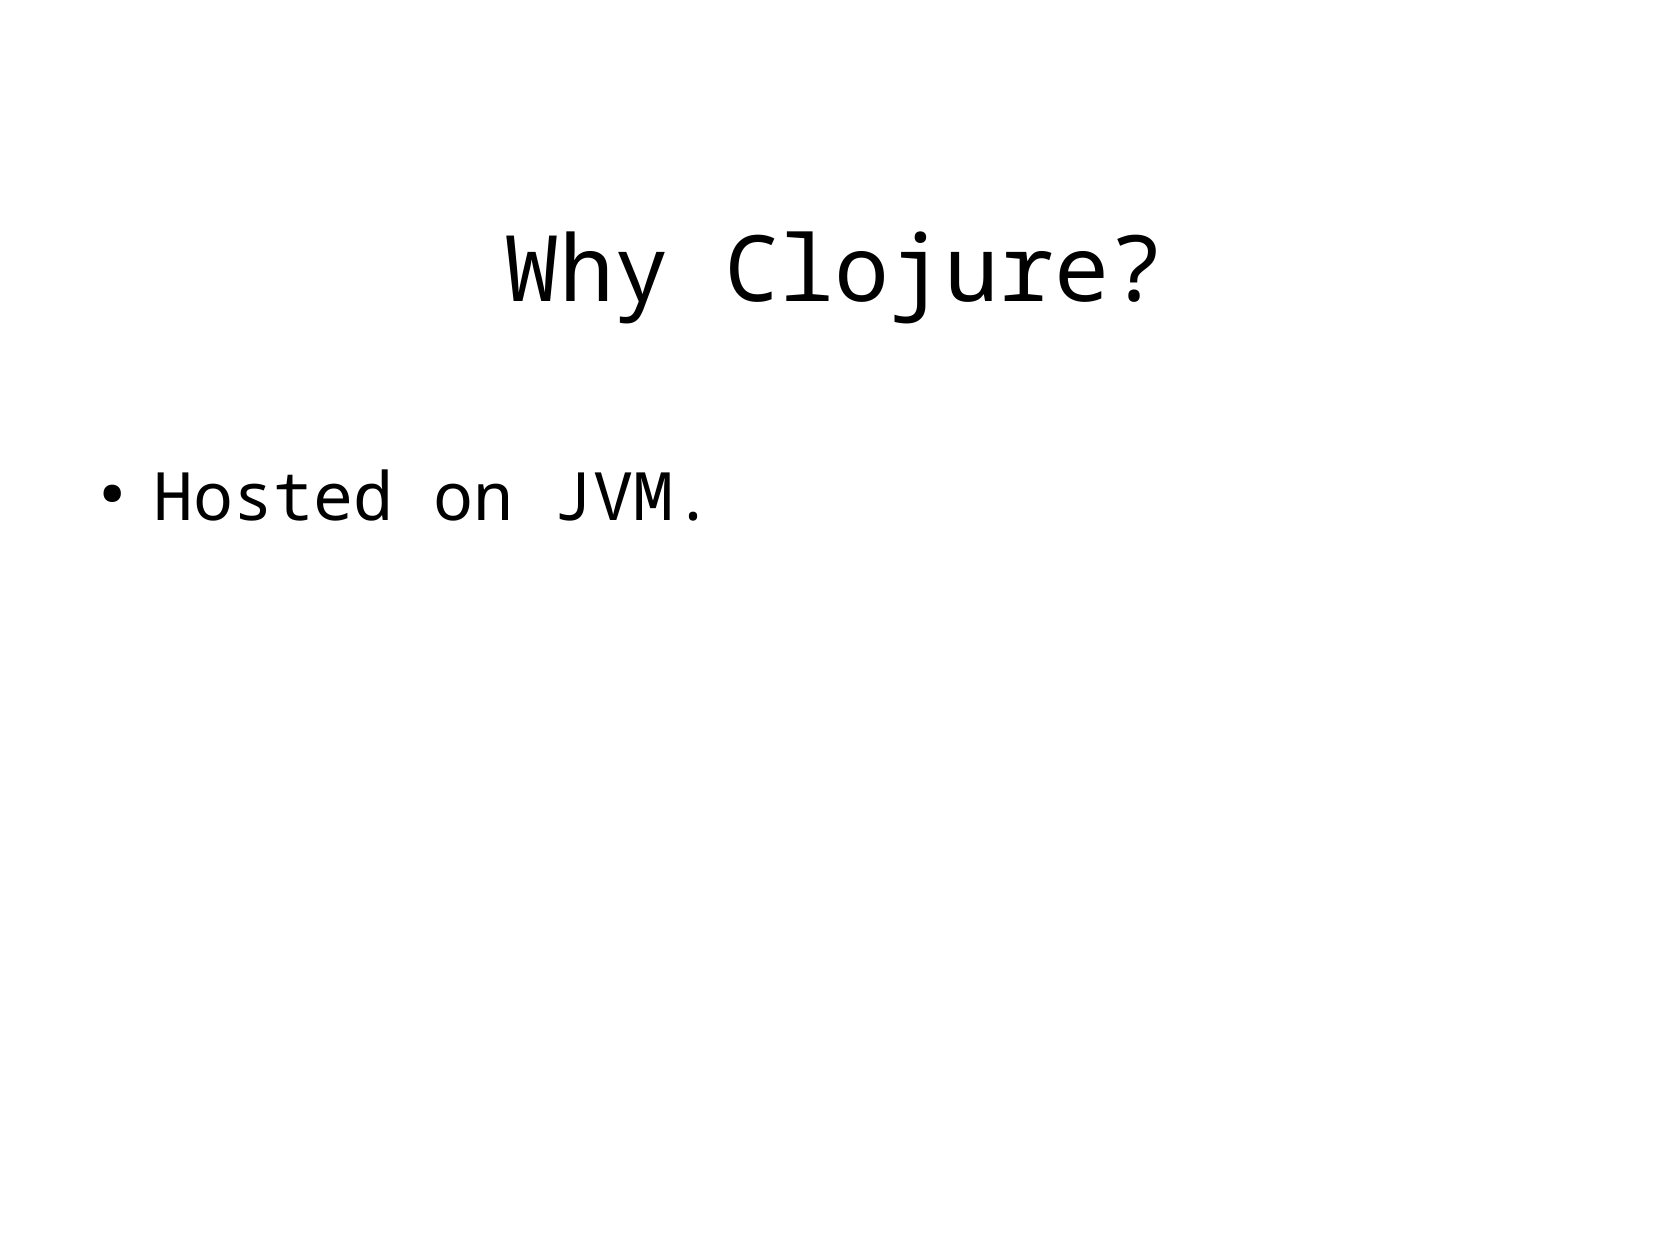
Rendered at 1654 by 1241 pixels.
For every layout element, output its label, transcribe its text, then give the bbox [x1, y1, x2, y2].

list Hosted on JVM. [82, 449, 1571, 1060]
title Why Clojure? [90, 162, 1579, 370]
